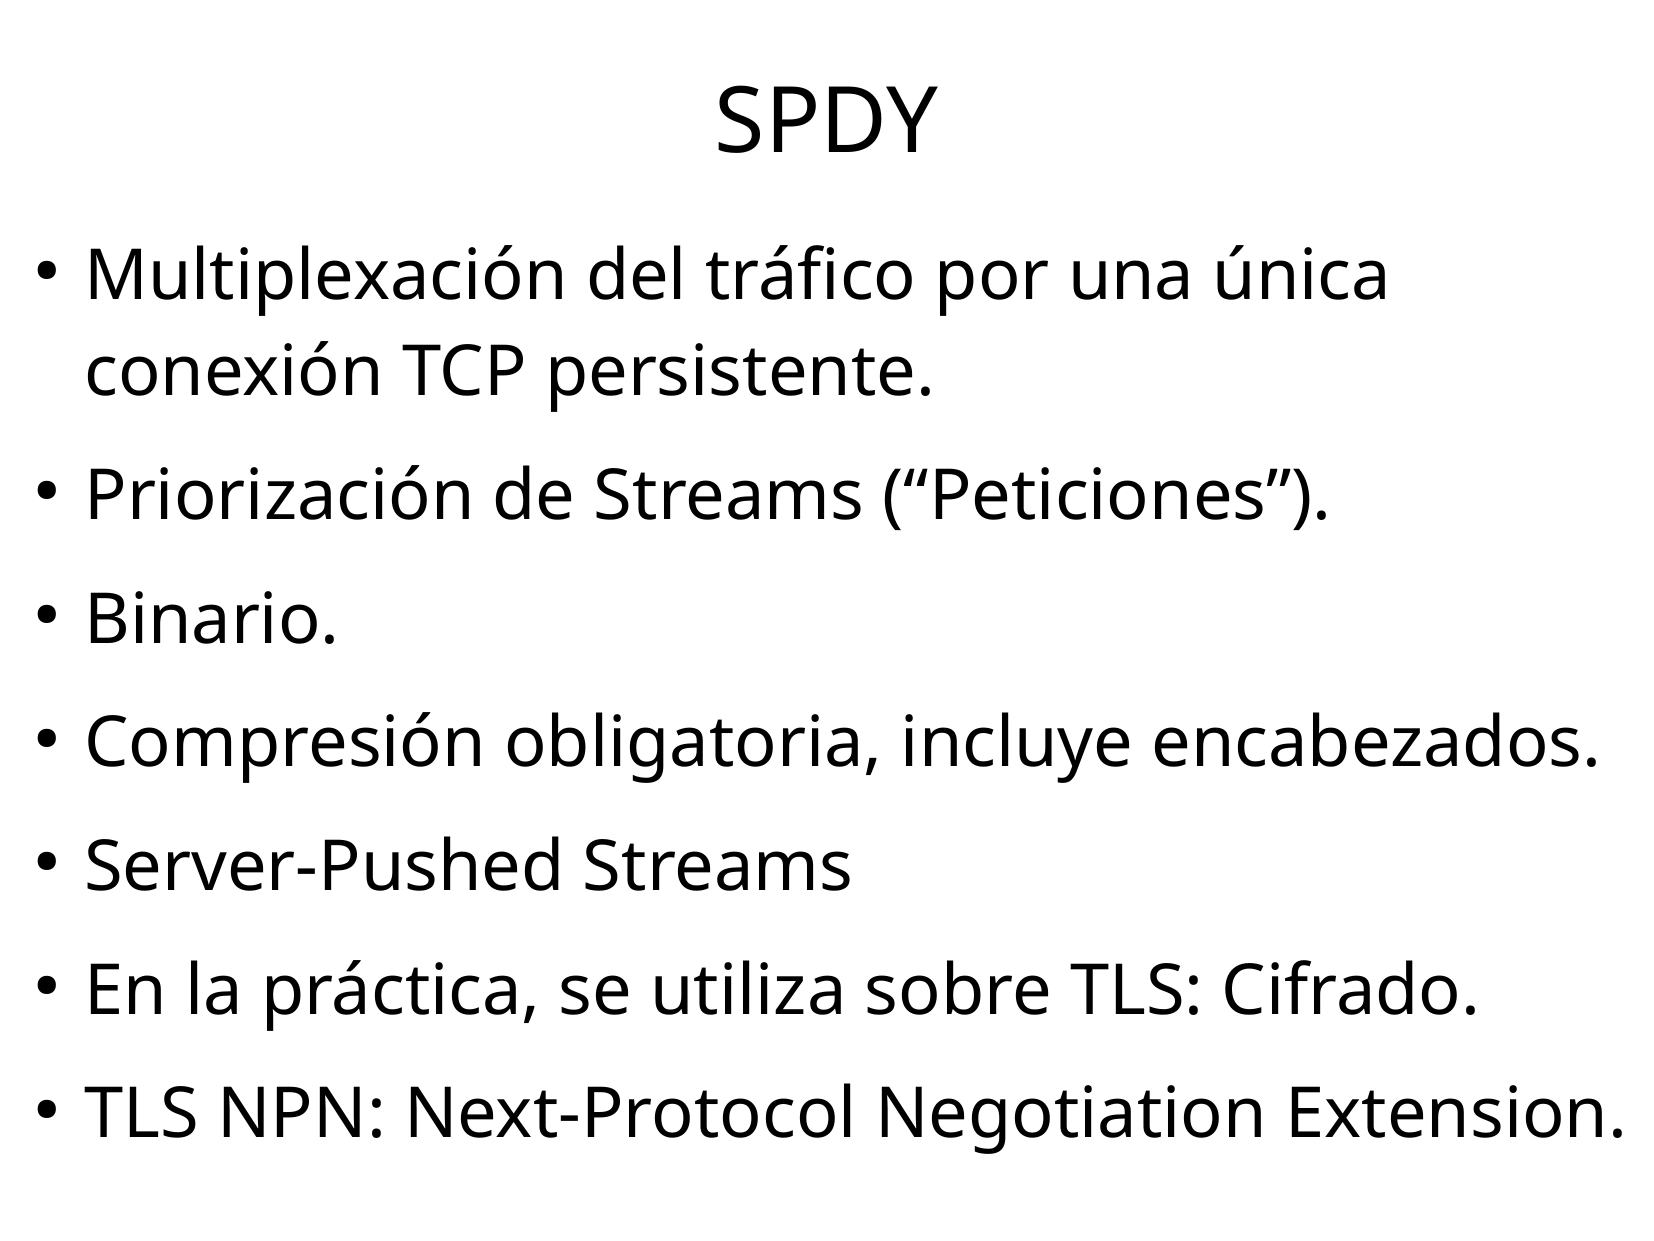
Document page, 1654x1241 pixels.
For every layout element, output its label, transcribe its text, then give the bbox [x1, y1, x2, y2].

list Multiplexación del tráfico por una única conexión TCP persistente. Priorización de Streams (“Peticiones”). Binario. Compresión obligatoria, incluye encabezados. Server-Pushed Streams En la práctica, se utiliza sobre TLS: Cifrado. TLS NPN: Next-Protocol Negotiation Extension. [17, 224, 1648, 1217]
title SPDY [82, 13, 1571, 222]
